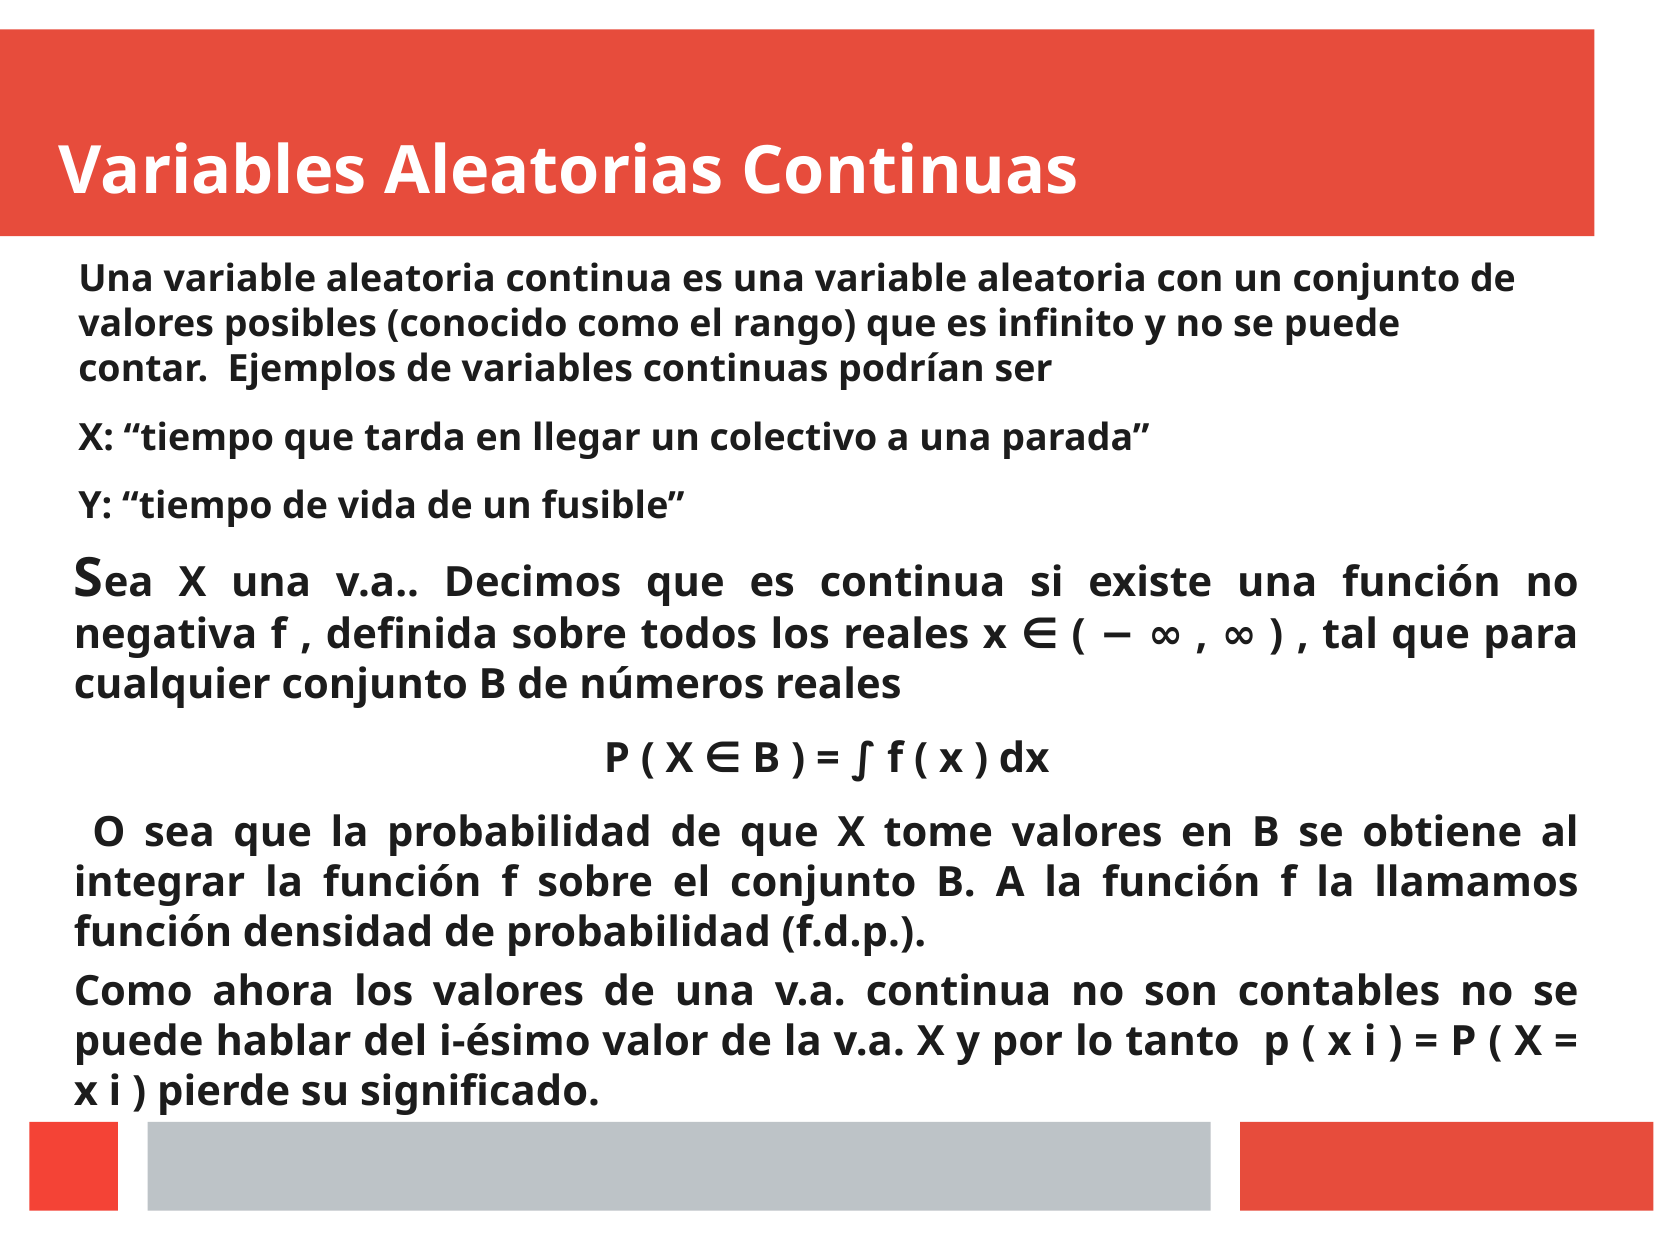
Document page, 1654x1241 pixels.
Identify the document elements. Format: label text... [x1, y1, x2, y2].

text_box Una variable aleatoria continua es una variable aleatoria con un conjunto de valores posibles (conocido como el rango) que es infinito y no se puede contar. Ejemplos de variables continuas podrían ser X: “tiempo que tarda en llegar un colectivo a una parada” Y: “tiempo de vida de un fusible” [78, 253, 1527, 542]
text_box Variables Aleatorias Continuas [58, 58, 1595, 207]
text_box Como ahora los valores de una v.a. continua no son contables no se puede hablar del i-ésimo valor de la v.a. X y por lo tanto p ( x i ) = P ( X = x i ) pierde su significado. [73, 988, 1580, 1241]
text_box Sea X una v.a.. Decimos que es continua si existe una función no negativa f , definida sobre todos los reales x ∈ ( − ∞ , ∞ ) , tal que para cualquier conjunto B de números reales P ( X ∈ B ) = ∫ f ( x ) dx O sea que la probabilidad de que X tome valores en B se obtiene al integrar la función f sobre el conjunto B. A la función f la llamamos función densidad de probabilidad (f.d.p.). [73, 542, 1580, 988]
